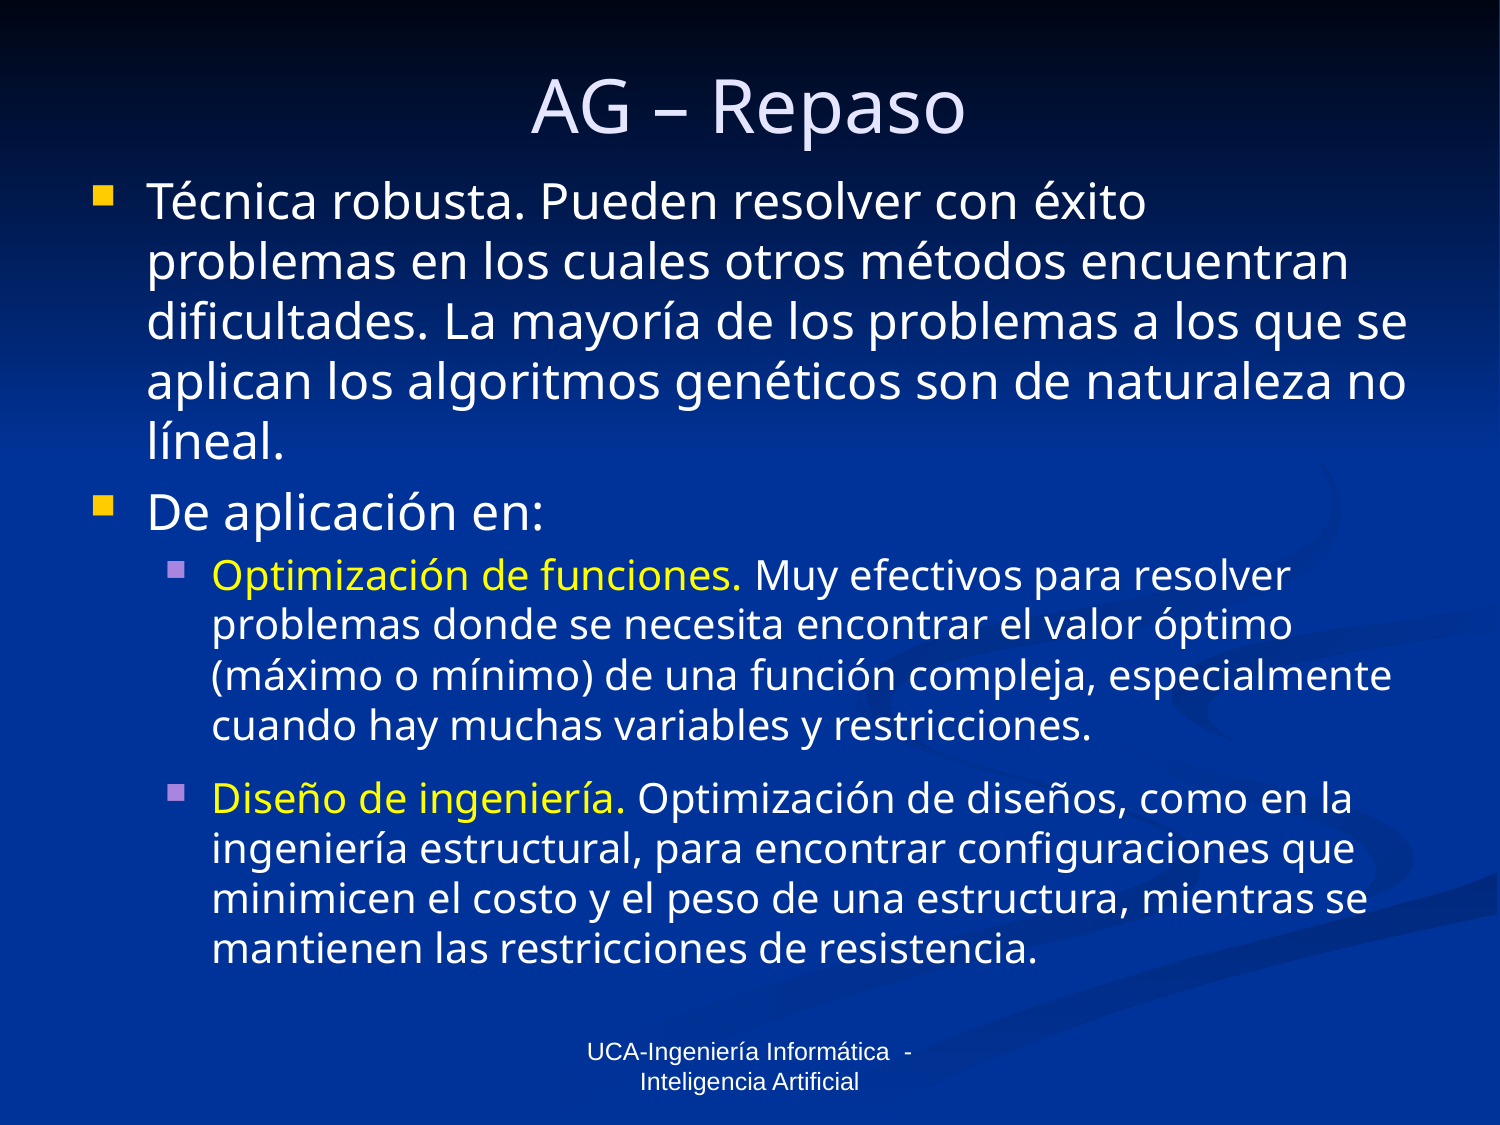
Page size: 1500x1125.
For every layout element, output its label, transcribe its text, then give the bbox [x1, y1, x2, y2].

list Técnica robusta. Pueden resolver con éxito problemas en los cuales otros métodos encuentran dificultades. La mayoría de los problemas a los que se aplican los algoritmos genéticos son de naturaleza no líneal. De aplicación en: Optimización de funciones. Muy efectivos para resolver problemas donde se necesita encontrar el valor óptimo (máximo o mínimo) de una función compleja, especialmente cuando hay muchas variables y restricciones. Diseño de ingeniería. Optimización de diseños, como en la ingeniería estructural, para encontrar configuraciones que minimicen el costo y el peso de una estructura, mientras se mantienen las restricciones de resistencia. [75, 162, 1425, 980]
footer UCA-Ingeniería Informática - Inteligencia Artificial [512, 1025, 988, 1104]
title AG – Repaso [75, 45, 1425, 162]
